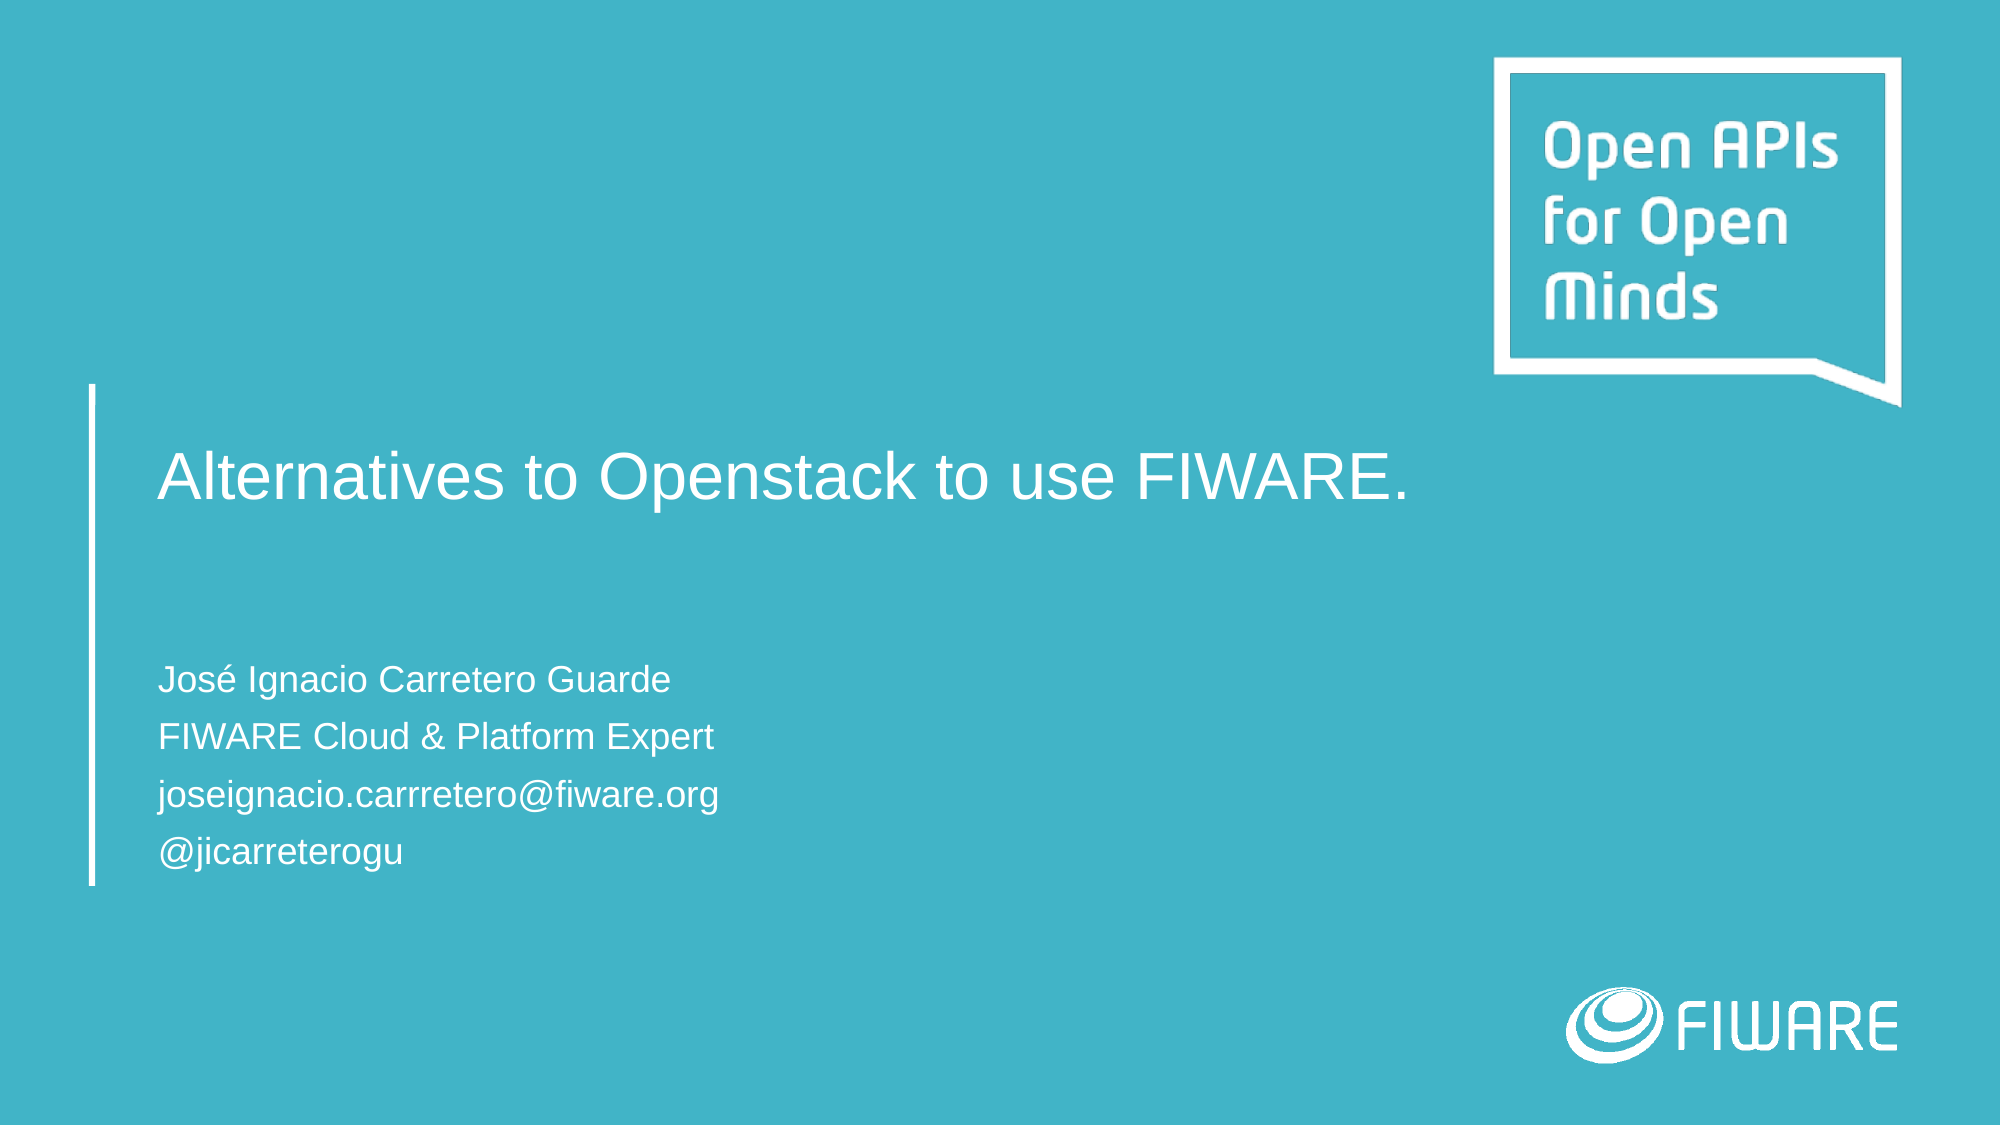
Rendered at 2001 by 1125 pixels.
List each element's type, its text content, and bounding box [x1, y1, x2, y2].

picture [1486, 49, 1919, 409]
title Alternatives to Openstack to use FIWARE. [142, 417, 1536, 559]
subtitle José Ignacio Carretero Guarde FIWARE Cloud & Platform Expert joseignacio.carrretero@fiware.org @jicarreterogu [142, 639, 1843, 842]
picture [1548, 963, 1919, 1080]
